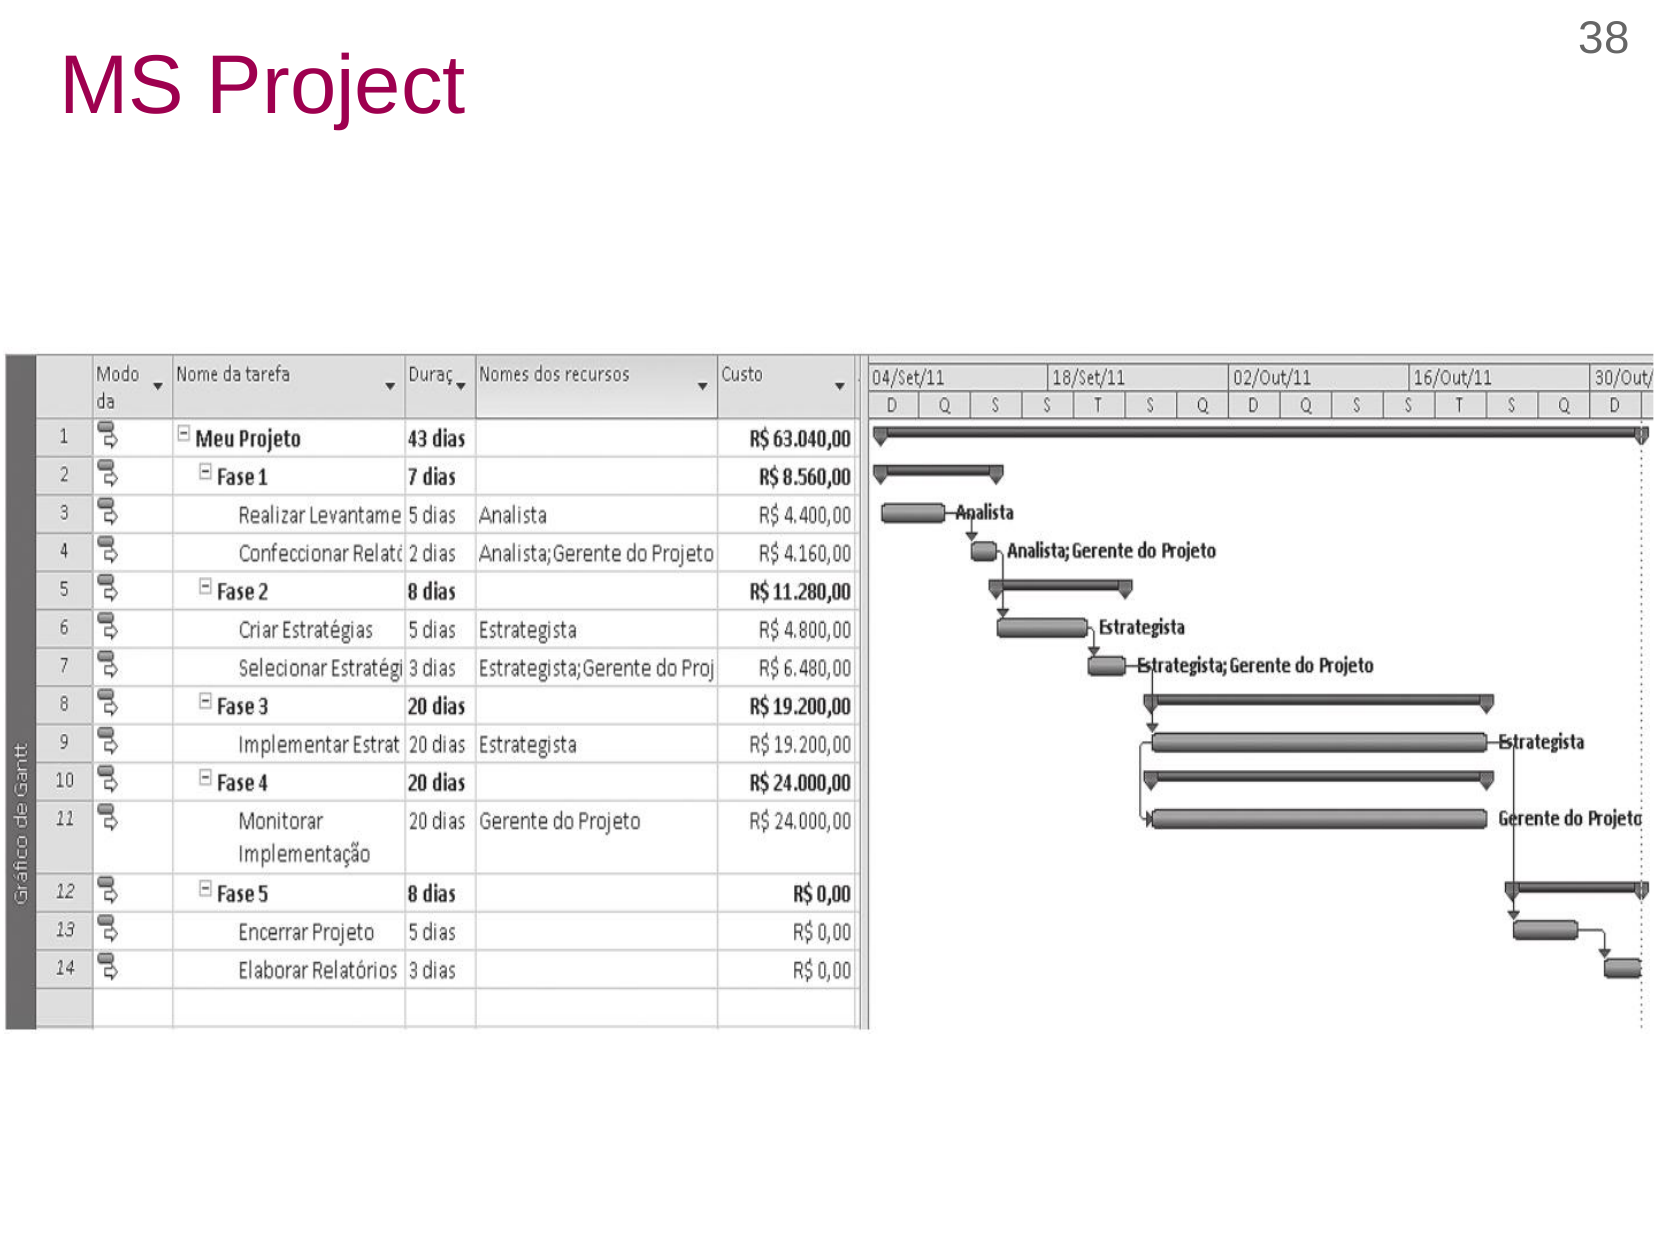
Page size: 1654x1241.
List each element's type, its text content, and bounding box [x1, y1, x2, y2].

title MS Project [59, 29, 1595, 148]
picture [3, 347, 1654, 1034]
